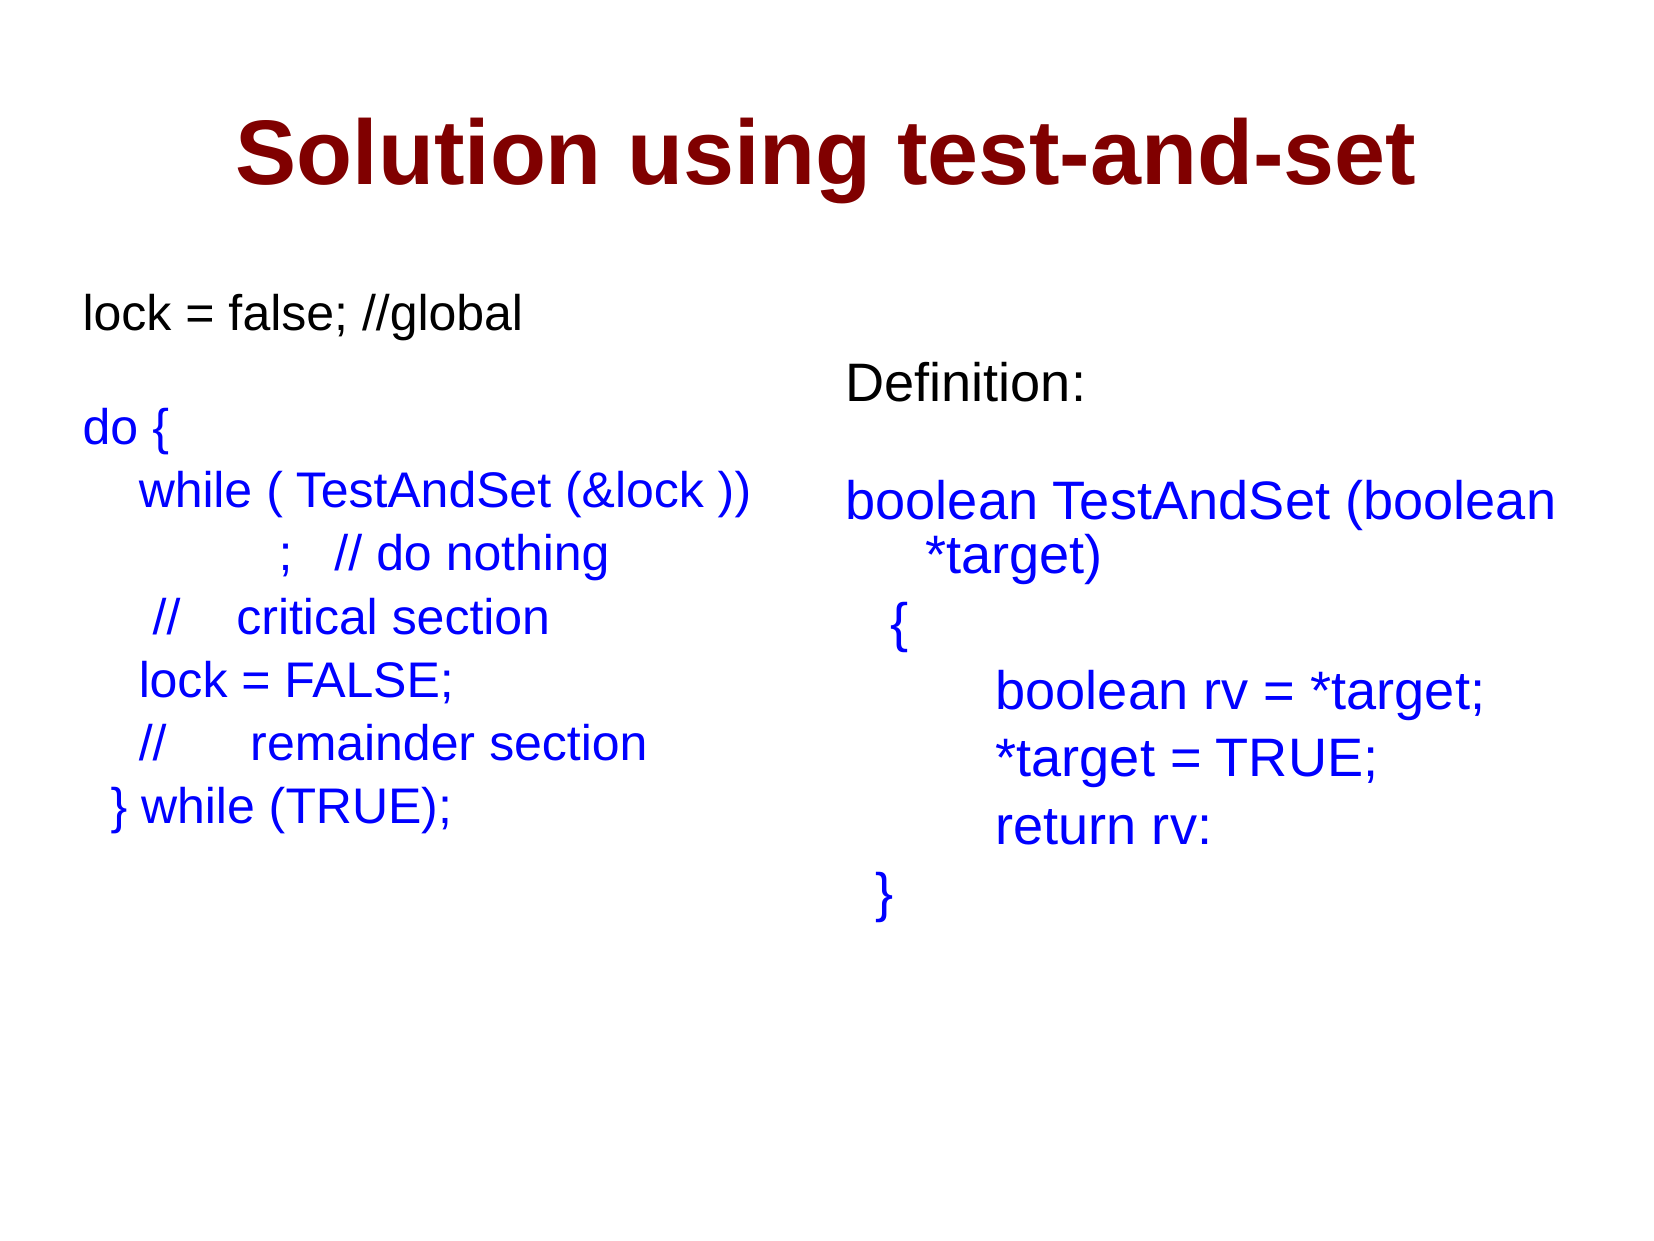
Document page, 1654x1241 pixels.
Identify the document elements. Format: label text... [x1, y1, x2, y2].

list Definition: boolean TestAndSet (boolean *target) { boolean rv = *target; *target = TRUE; return rv: } [845, 290, 1572, 1010]
list lock = false; //global do { while ( TestAndSet (&lock )) ; // do nothing // critical section lock = FALSE; // remainder section } while (TRUE); [82, 290, 809, 1010]
title Solution using test-and-set [82, 49, 1571, 257]
